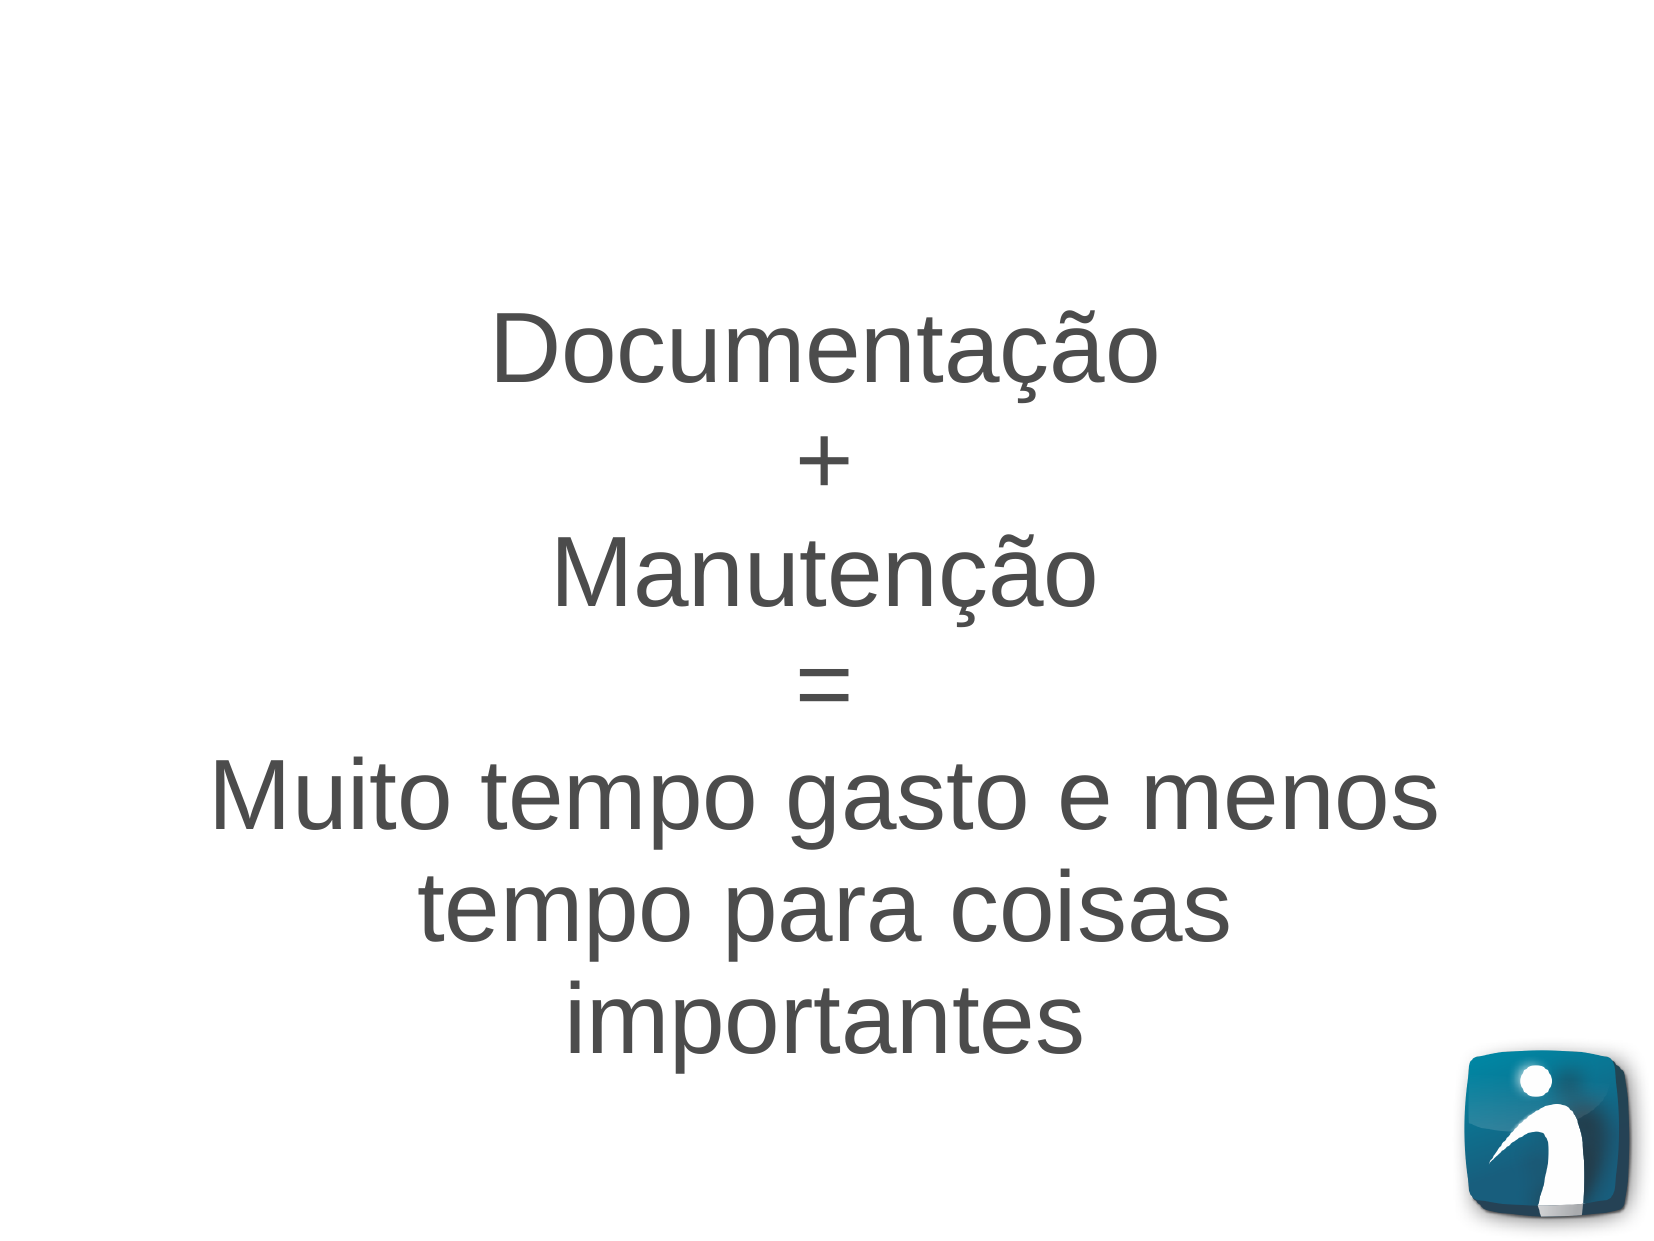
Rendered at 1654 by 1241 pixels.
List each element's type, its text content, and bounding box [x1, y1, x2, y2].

picture [1447, 1035, 1654, 1241]
text_box Documentação + Manutenção = Muito tempo gasto e menos tempo para coisas importantes [150, 285, 1501, 1082]
